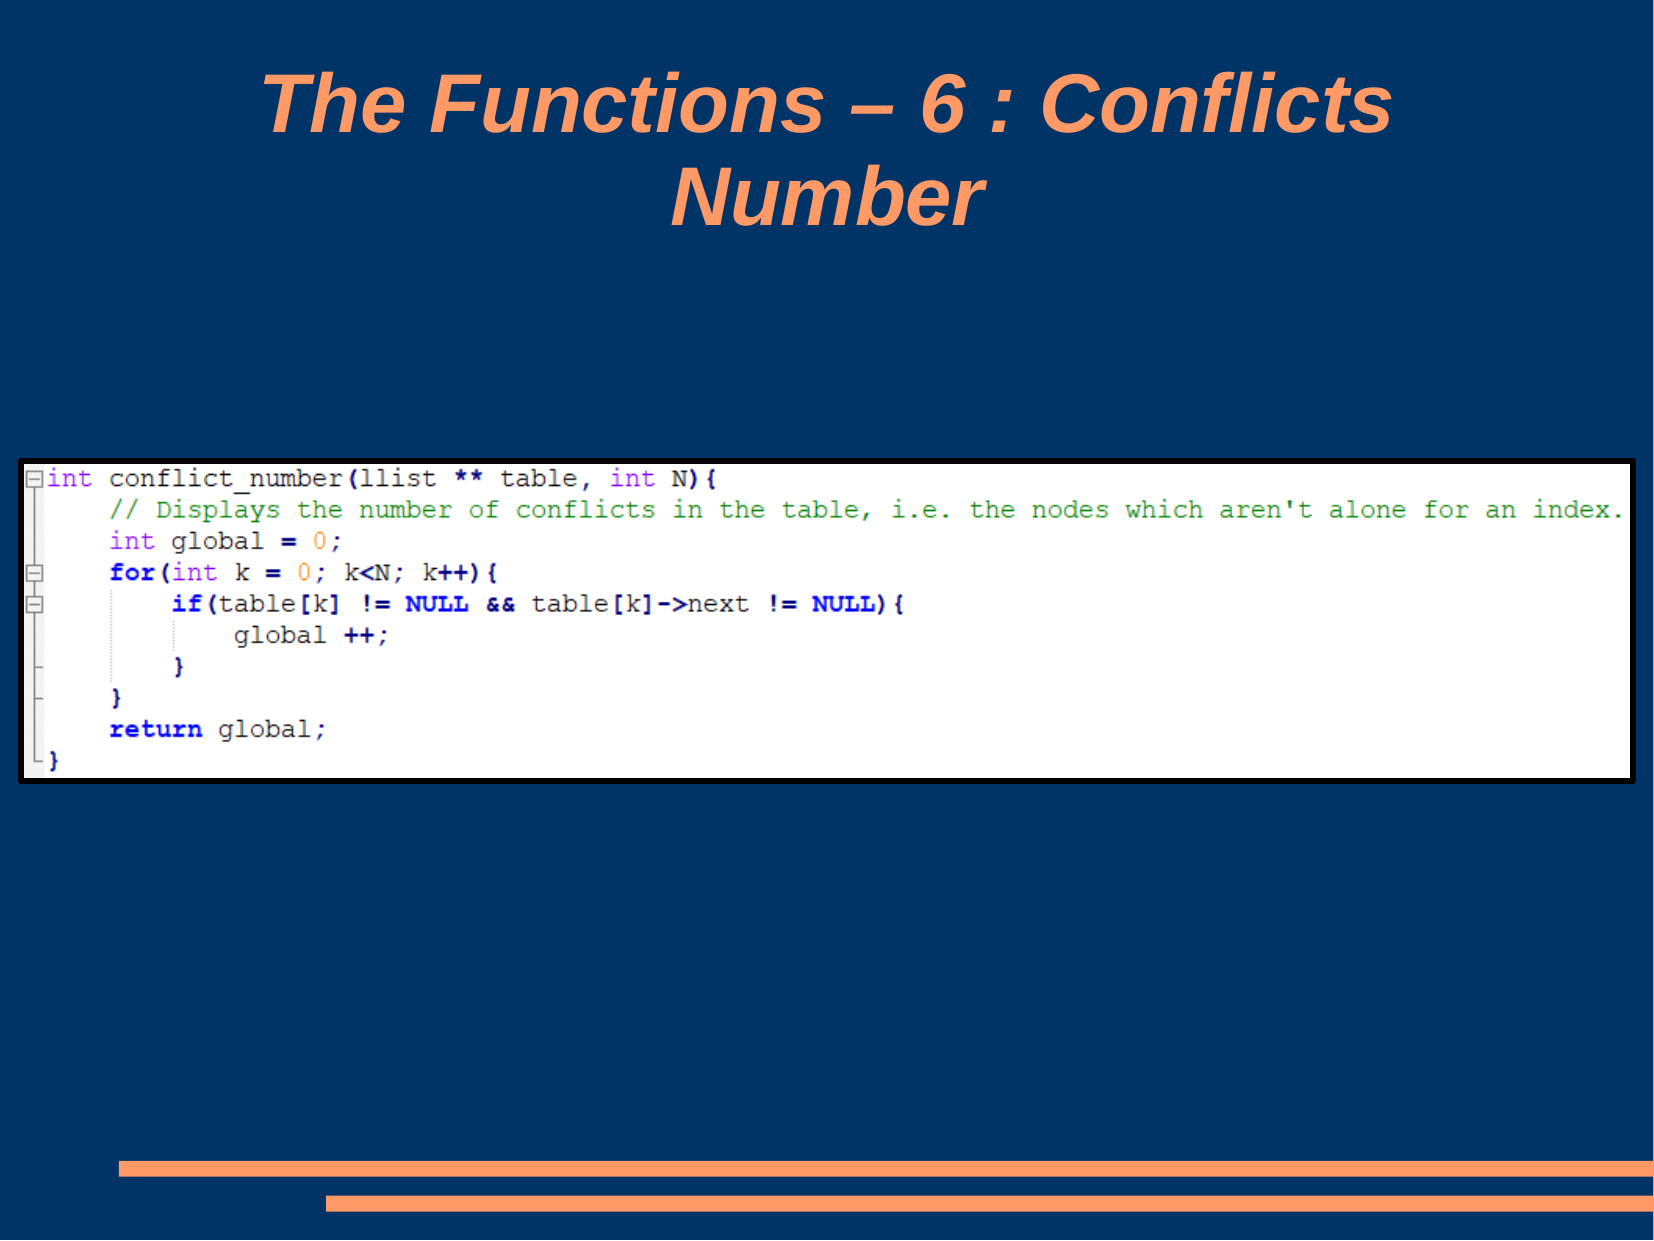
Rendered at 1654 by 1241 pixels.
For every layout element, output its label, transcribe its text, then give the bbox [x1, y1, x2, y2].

picture [23, 463, 1631, 778]
title The Functions – 6 : Conflicts Number [121, 46, 1534, 254]
